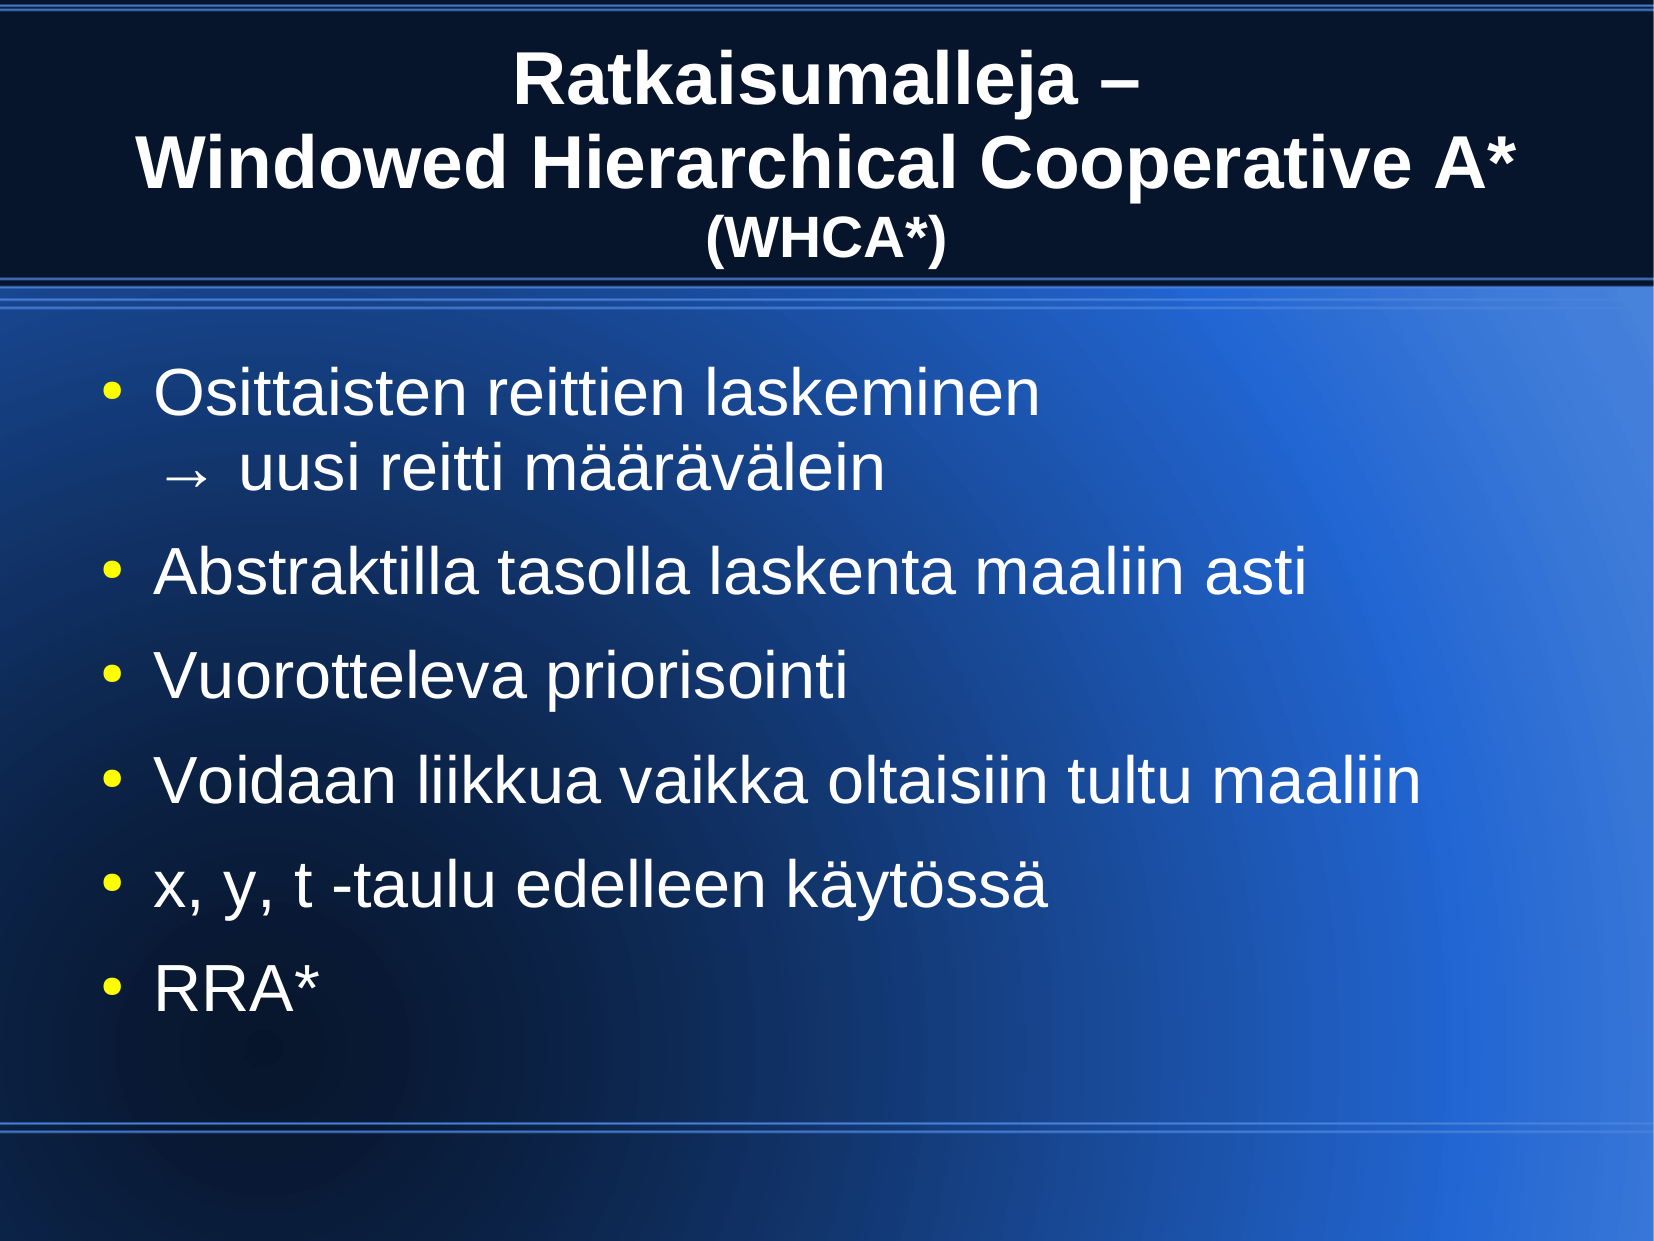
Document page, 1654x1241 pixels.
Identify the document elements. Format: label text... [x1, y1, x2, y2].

list Osittaisten reittien laskeminen → uusi reitti määrävälein Abstraktilla tasolla laskenta maaliin asti Vuorotteleva priorisointi Voidaan liikkua vaikka oltaisiin tultu maaliin x, y, t -taulu edelleen käytössä RRA* [82, 355, 1571, 1058]
picture [0, 0, 1654, 1241]
title Ratkaisumalleja – Windowed Hierarchical Cooperative A* (WHCA*) [82, 35, 1571, 271]
